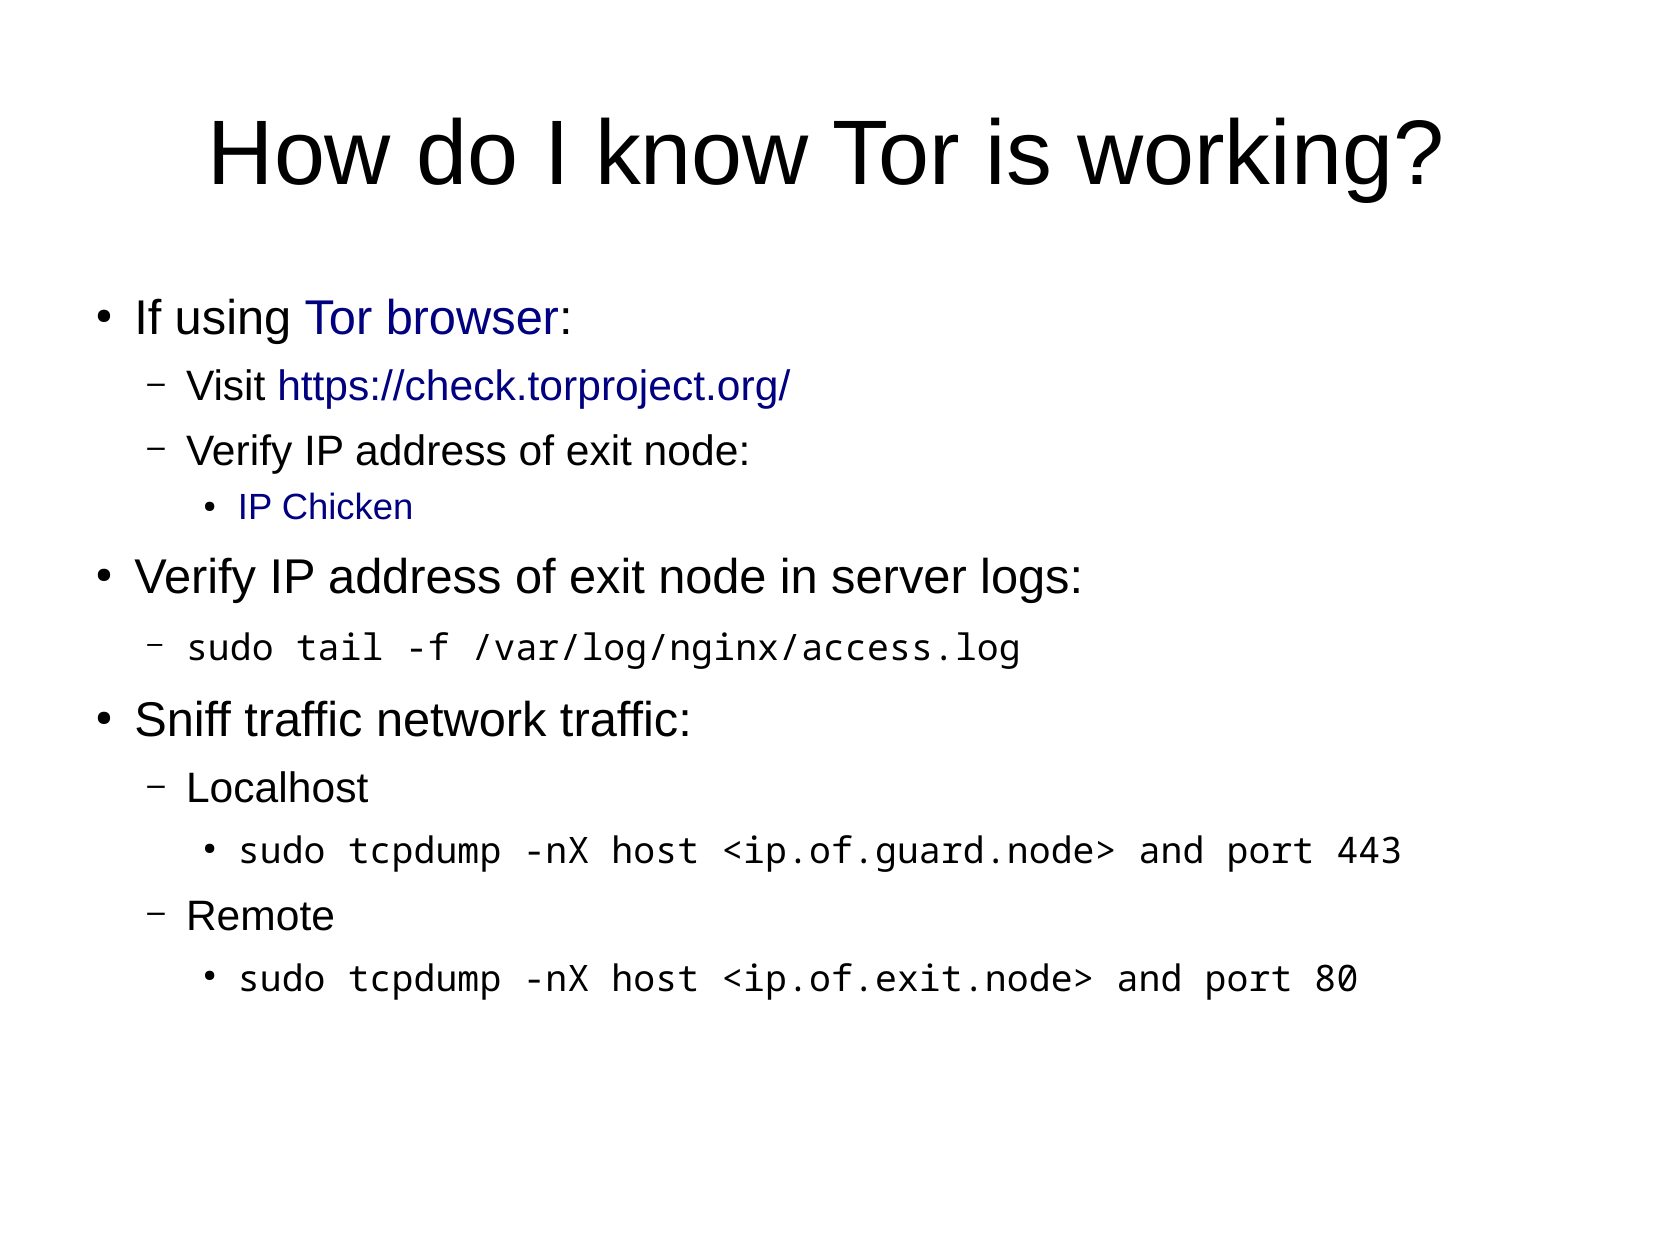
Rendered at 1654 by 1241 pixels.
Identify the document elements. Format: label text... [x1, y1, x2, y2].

list If using Tor browser: Visit https://check.torproject.org/ Verify IP address of exit node: IP Chicken Verify IP address of exit node in server logs: sudo tail -f /var/log/nginx/access.log Sniff traffic network traffic: Localhost sudo tcpdump -nX host <ip.of.guard.node> and port 443 Remote sudo tcpdump -nX host <ip.of.exit.node> and port 80 [82, 290, 1571, 1010]
title How do I know Tor is working? [82, 49, 1571, 257]
